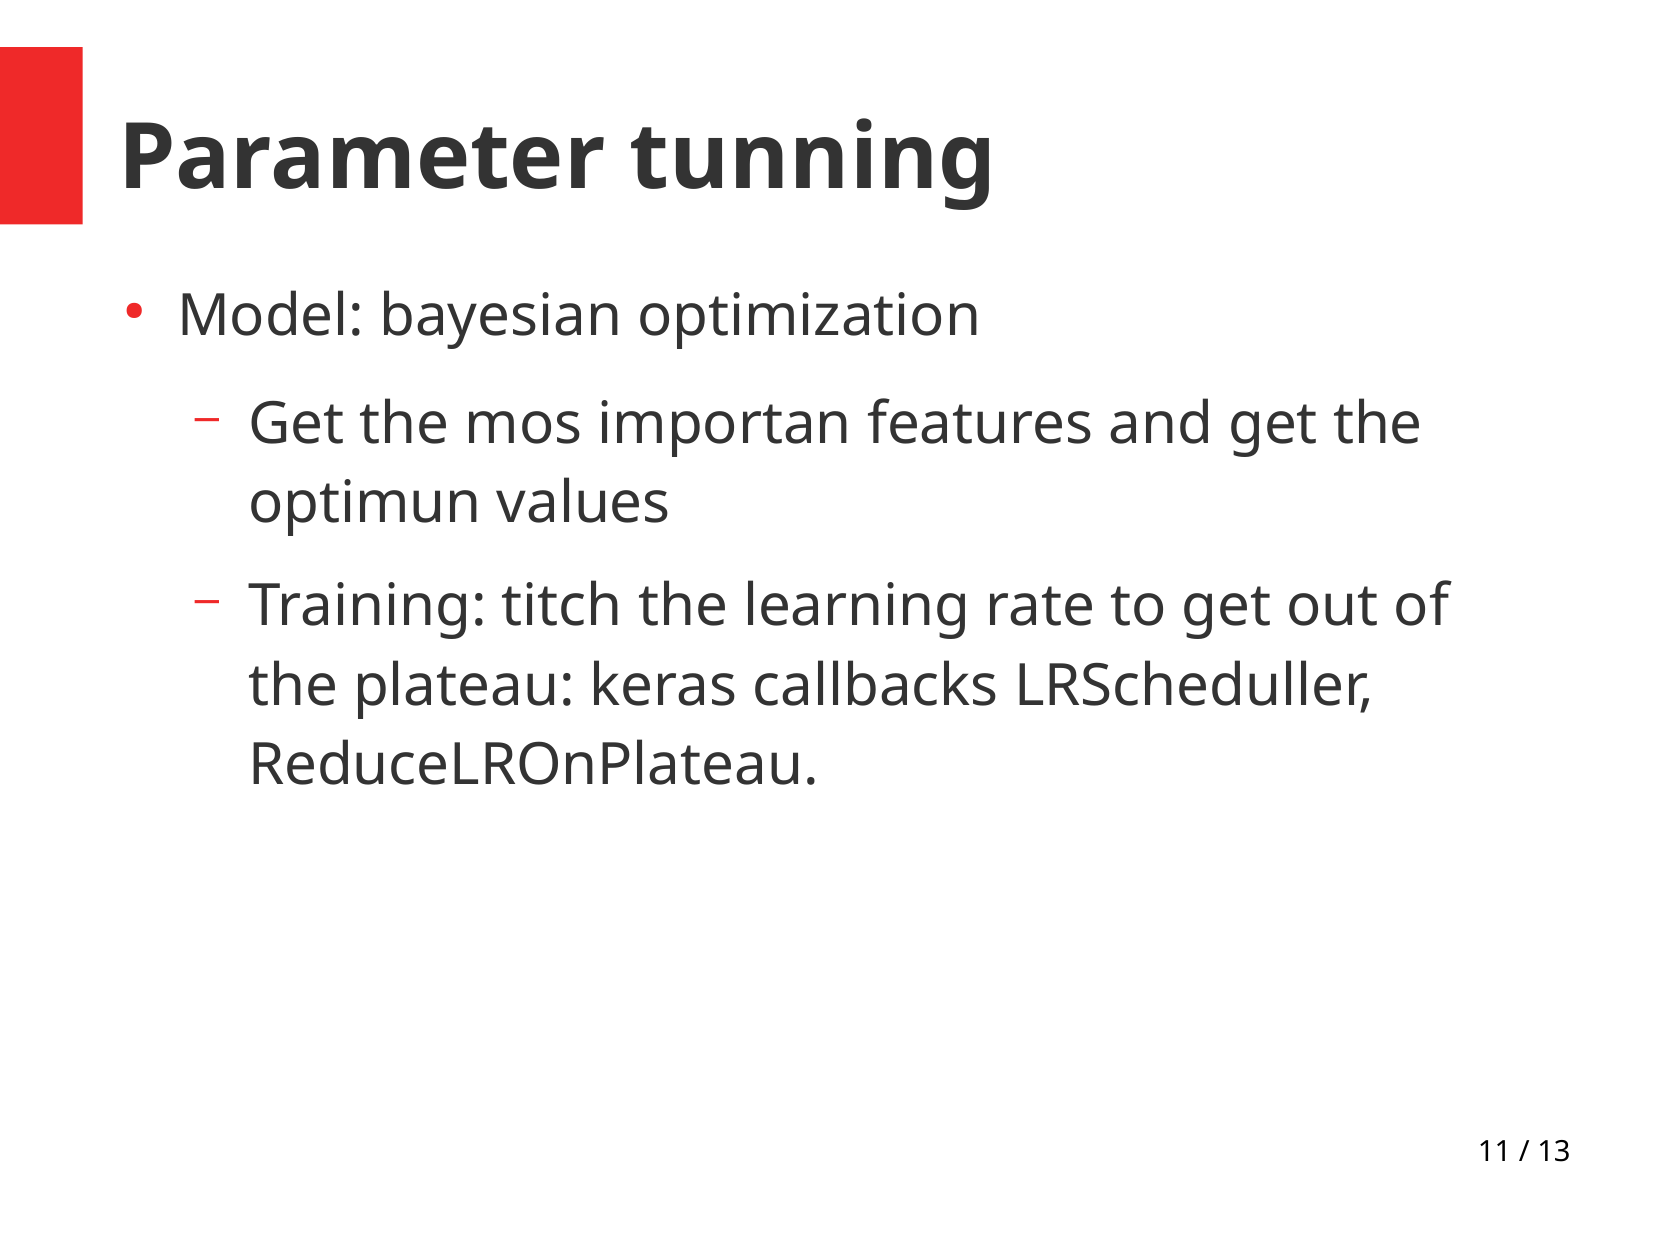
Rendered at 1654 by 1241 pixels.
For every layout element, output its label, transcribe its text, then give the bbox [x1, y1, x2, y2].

title Parameter tunning [118, 49, 1571, 257]
list Model: bayesian optimization Get the mos importan features and get the optimun values Training: titch the learning rate to get out of the plateau: keras callbacks LRScheduller, ReduceLROnPlateau. [106, 272, 1524, 993]
